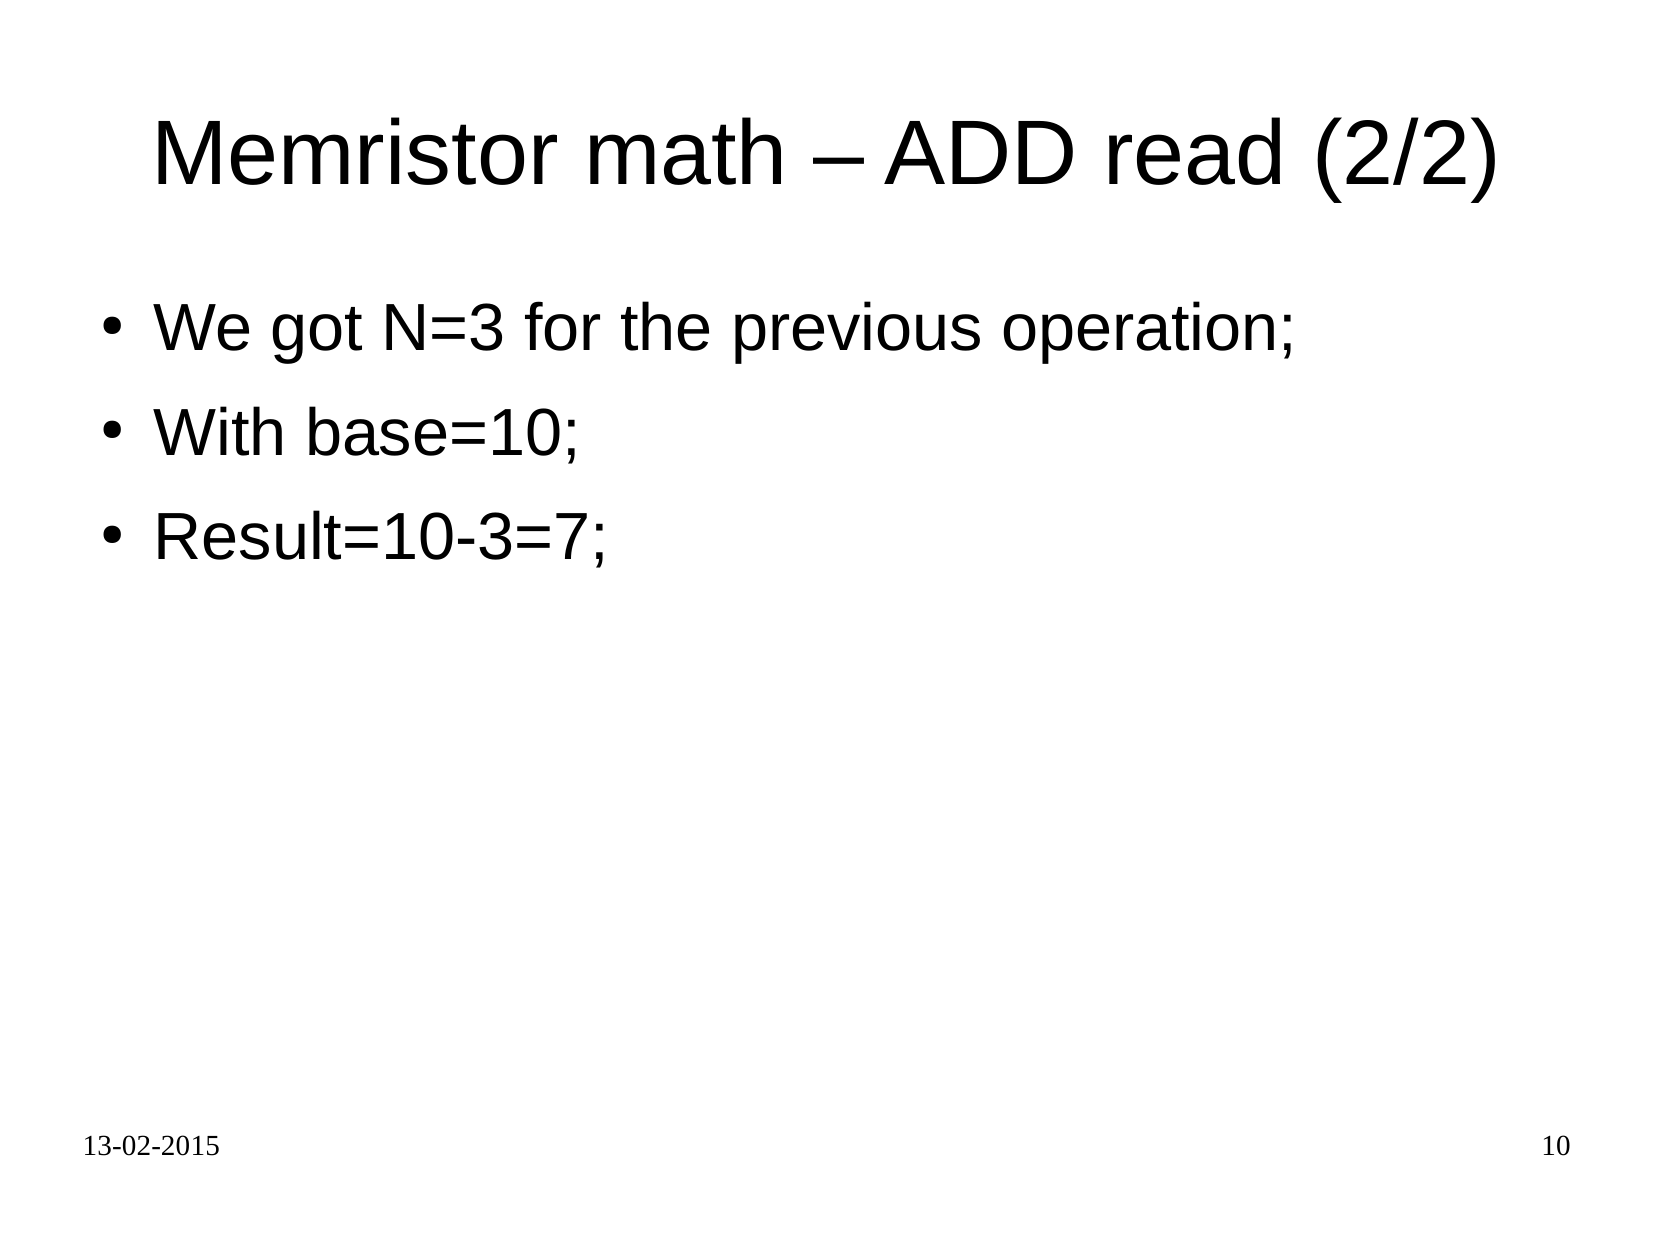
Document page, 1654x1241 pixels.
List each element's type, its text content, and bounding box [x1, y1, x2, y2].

title Memristor math – ADD read (2/2) [82, 49, 1571, 257]
list We got N=3 for the previous operation; With base=10; Result=10-3=7; [82, 290, 1571, 1010]
